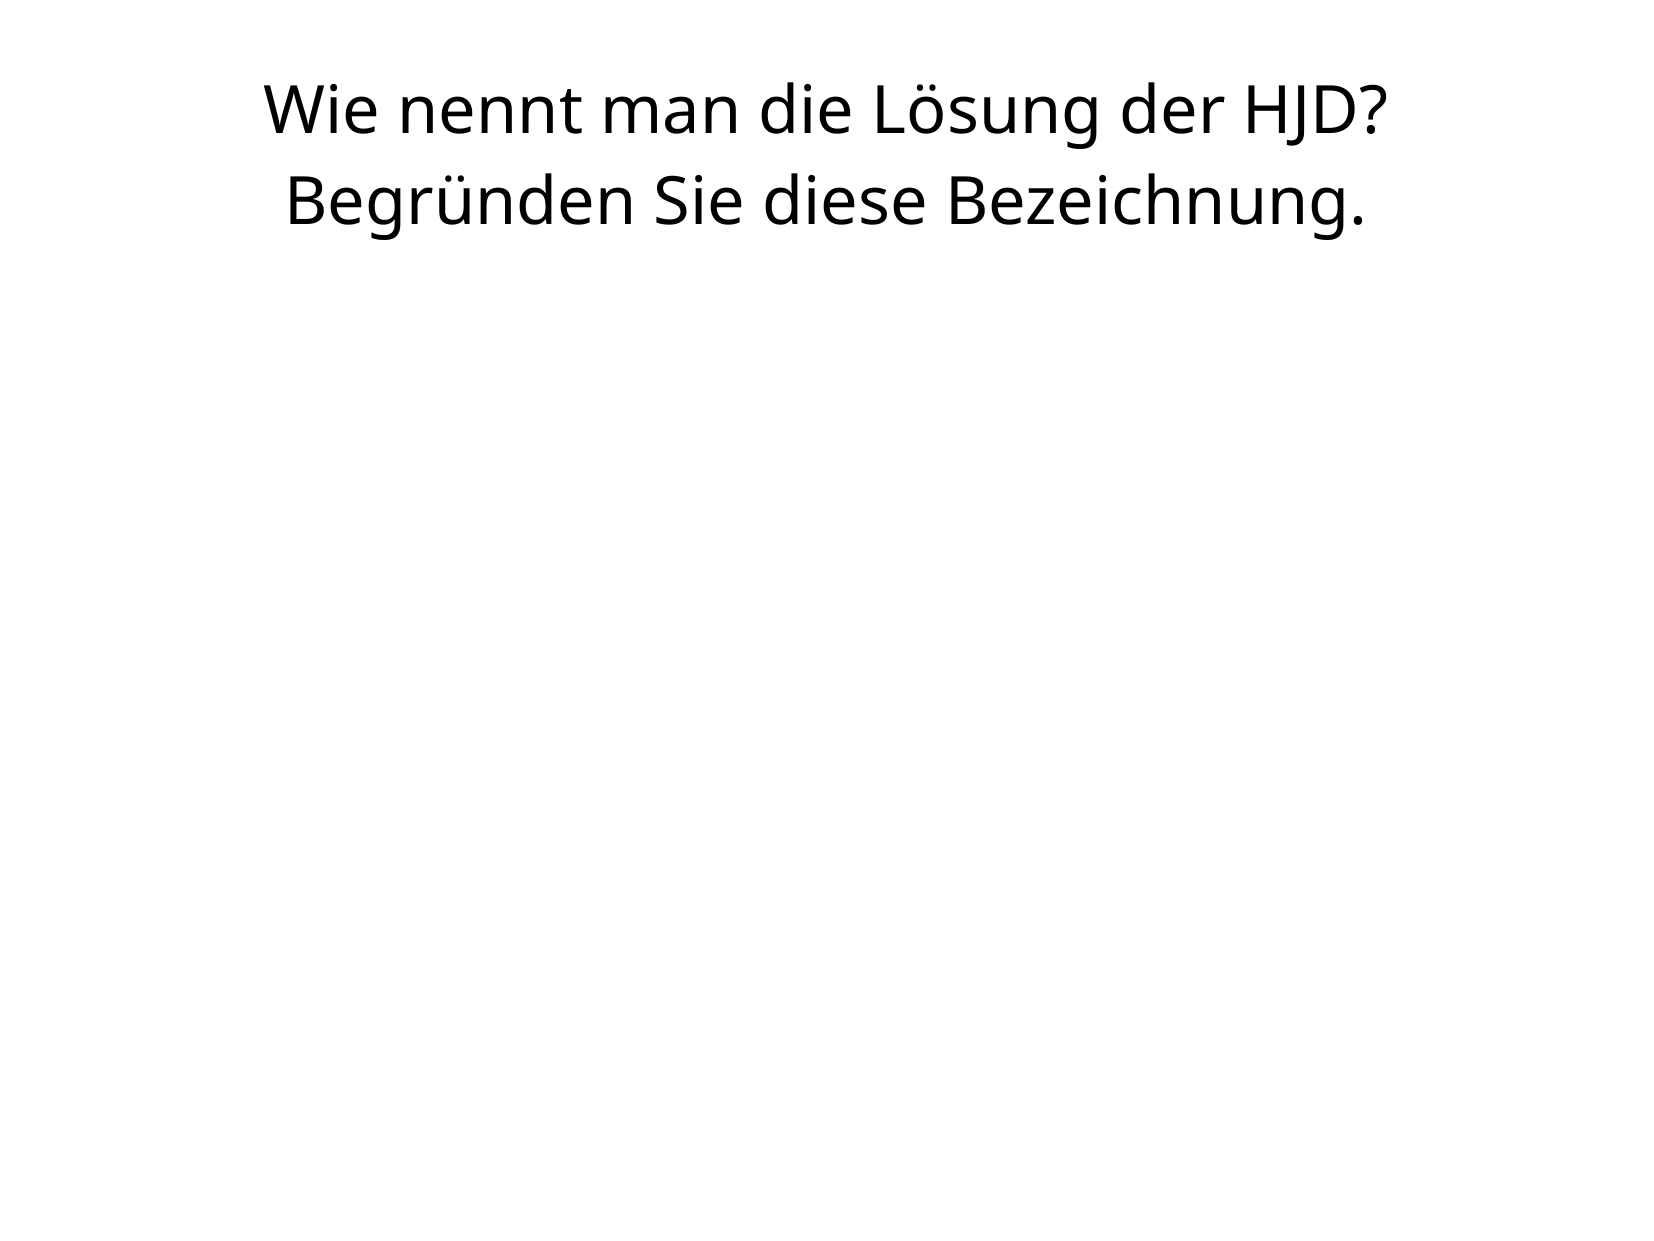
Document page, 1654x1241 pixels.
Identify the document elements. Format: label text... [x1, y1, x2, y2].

title Wie nennt man die Lösung der HJD? Begründen Sie diese Bezeichnung. [82, 49, 1571, 257]
